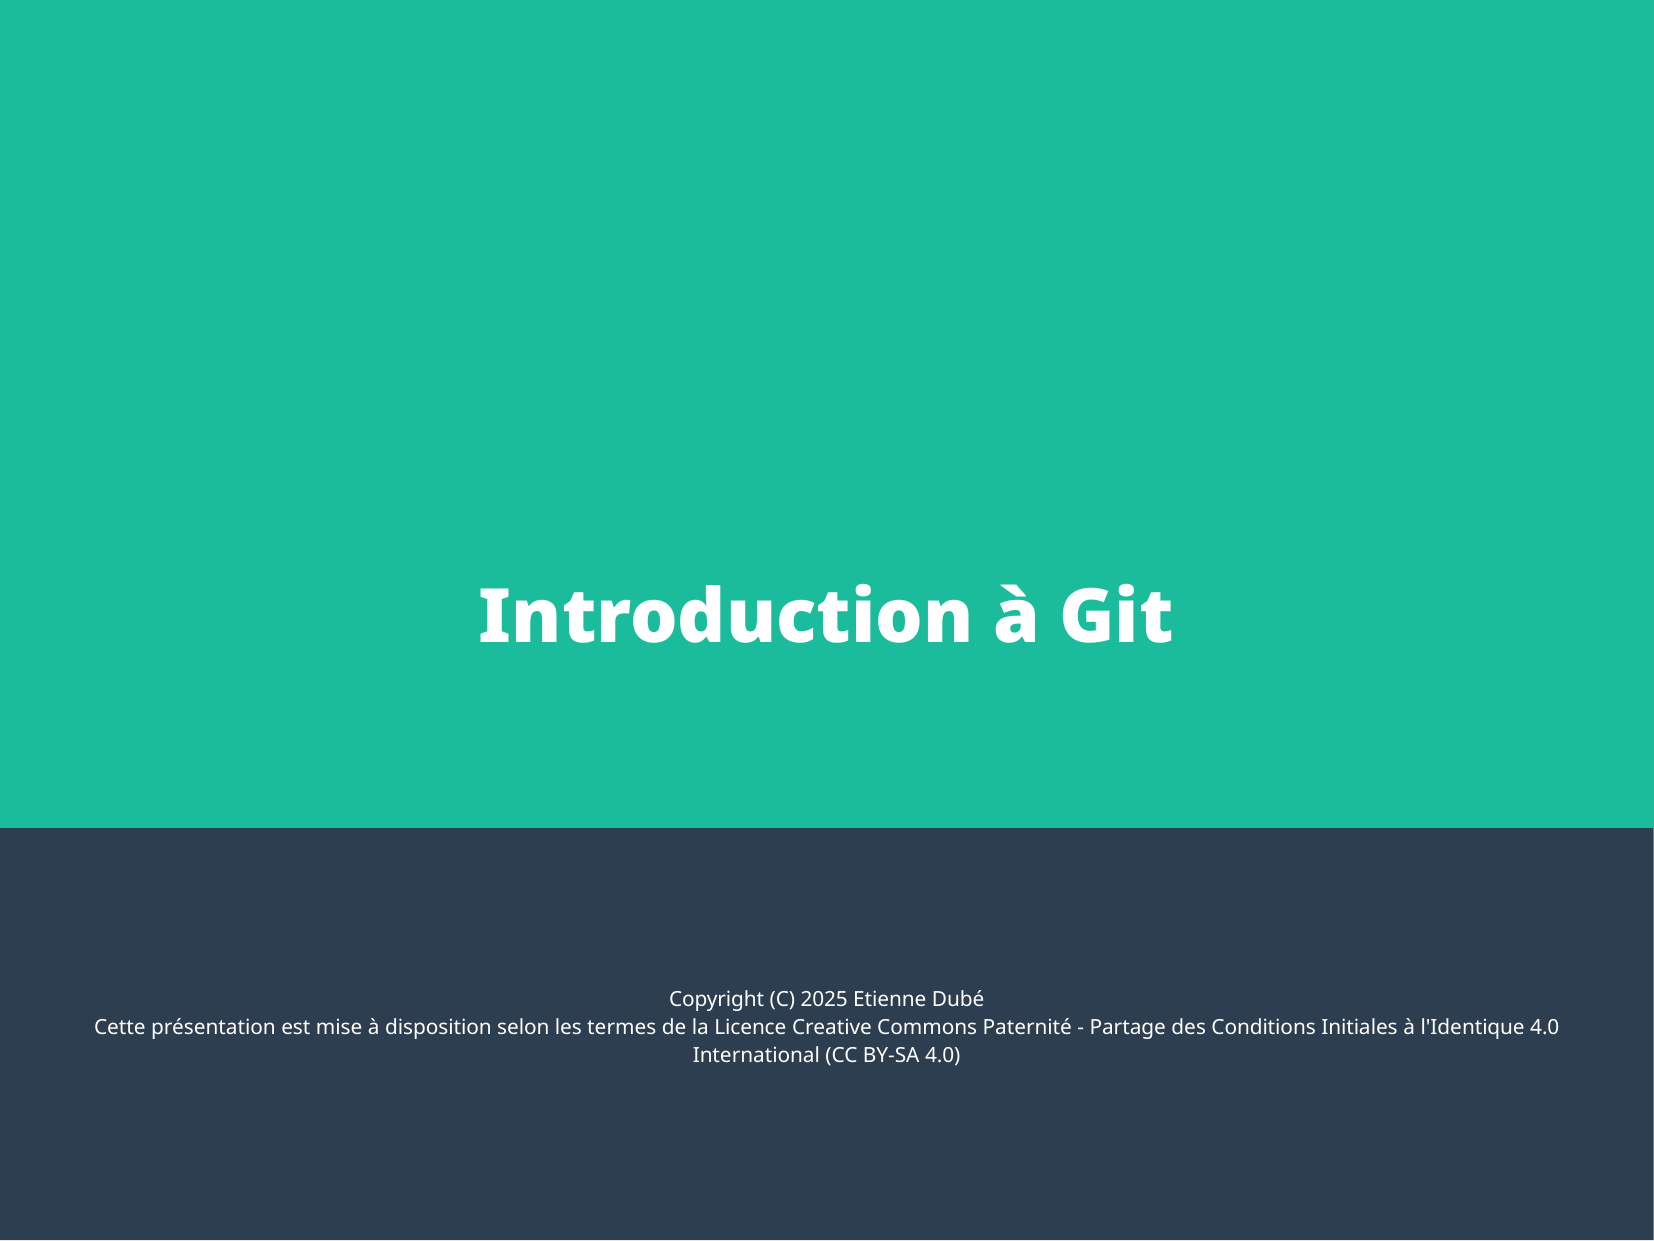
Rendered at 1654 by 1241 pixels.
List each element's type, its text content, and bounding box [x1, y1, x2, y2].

title Introduction à Git [59, 330, 1595, 864]
subtitle Copyright (C) 2025 Etienne Dubé Cette présentation est mise à disposition selon les termes de la Licence Creative Commons Paternité - Partage des Conditions Initiales à l'Identique 4.0 International (CC BY-SA 4.0) [59, 864, 1595, 1189]
